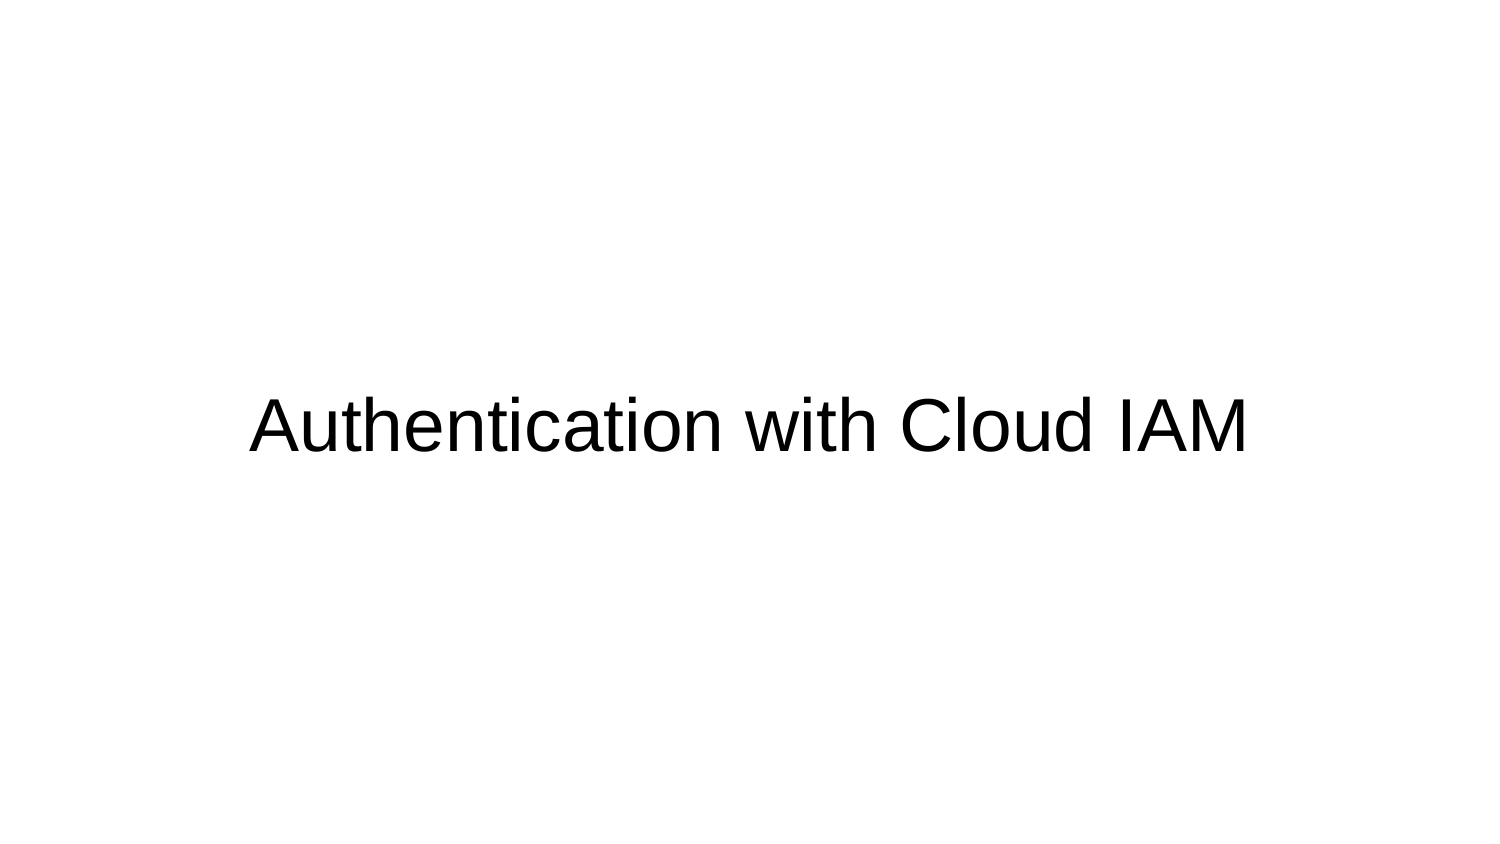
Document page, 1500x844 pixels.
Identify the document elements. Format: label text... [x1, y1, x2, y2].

title Authentication with Cloud IAM [51, 352, 1449, 491]
